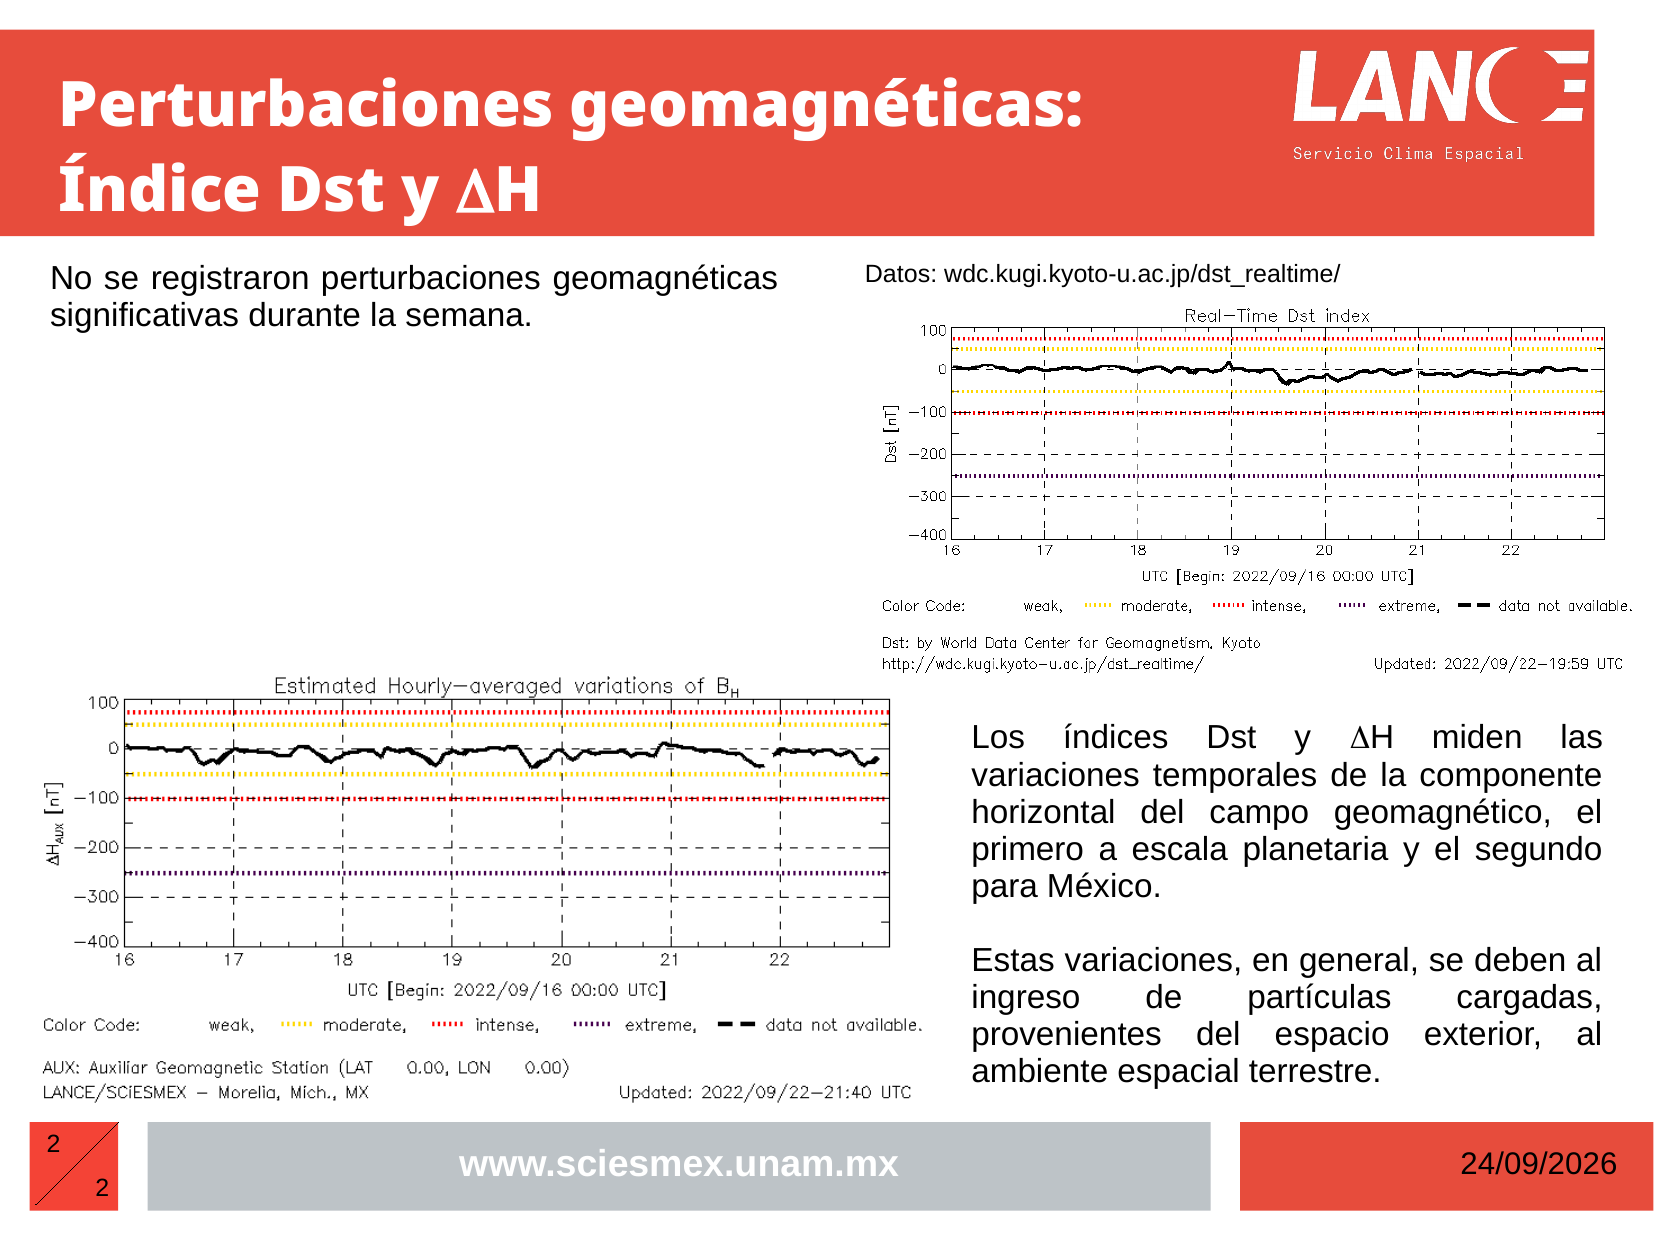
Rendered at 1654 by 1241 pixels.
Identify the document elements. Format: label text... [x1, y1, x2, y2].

text_box <número> [31, 1122, 176, 1170]
title Perturbaciones geomagnéticas: Índice Dst y DH [59, 59, 1312, 207]
text_box www.sciesmex.unam.mx [153, 1122, 1205, 1205]
picture [34, 289, 1642, 1105]
text_box Los índices Dst y DH miden las variaciones temporales de la componente horizontal del campo geomagnético, el primero a escala planetaria y el segundo para México. Estas variaciones, en general, se deben al ingreso de partículas cargadas, provenientes del espacio exterior, al ambiente espacial terrestre. [956, 711, 1619, 1097]
text_box 2 [35, 1151, 125, 1209]
picture [1293, 47, 1589, 162]
text_box 22/09/2022 [1424, 1122, 1654, 1205]
text_box Datos: wdc.kugi.kyoto-u.ac.jp/dst_realtime/ [850, 252, 1371, 296]
text_box No se registraron perturbaciones geomagnéticas significativas durante la semana. [35, 252, 851, 638]
